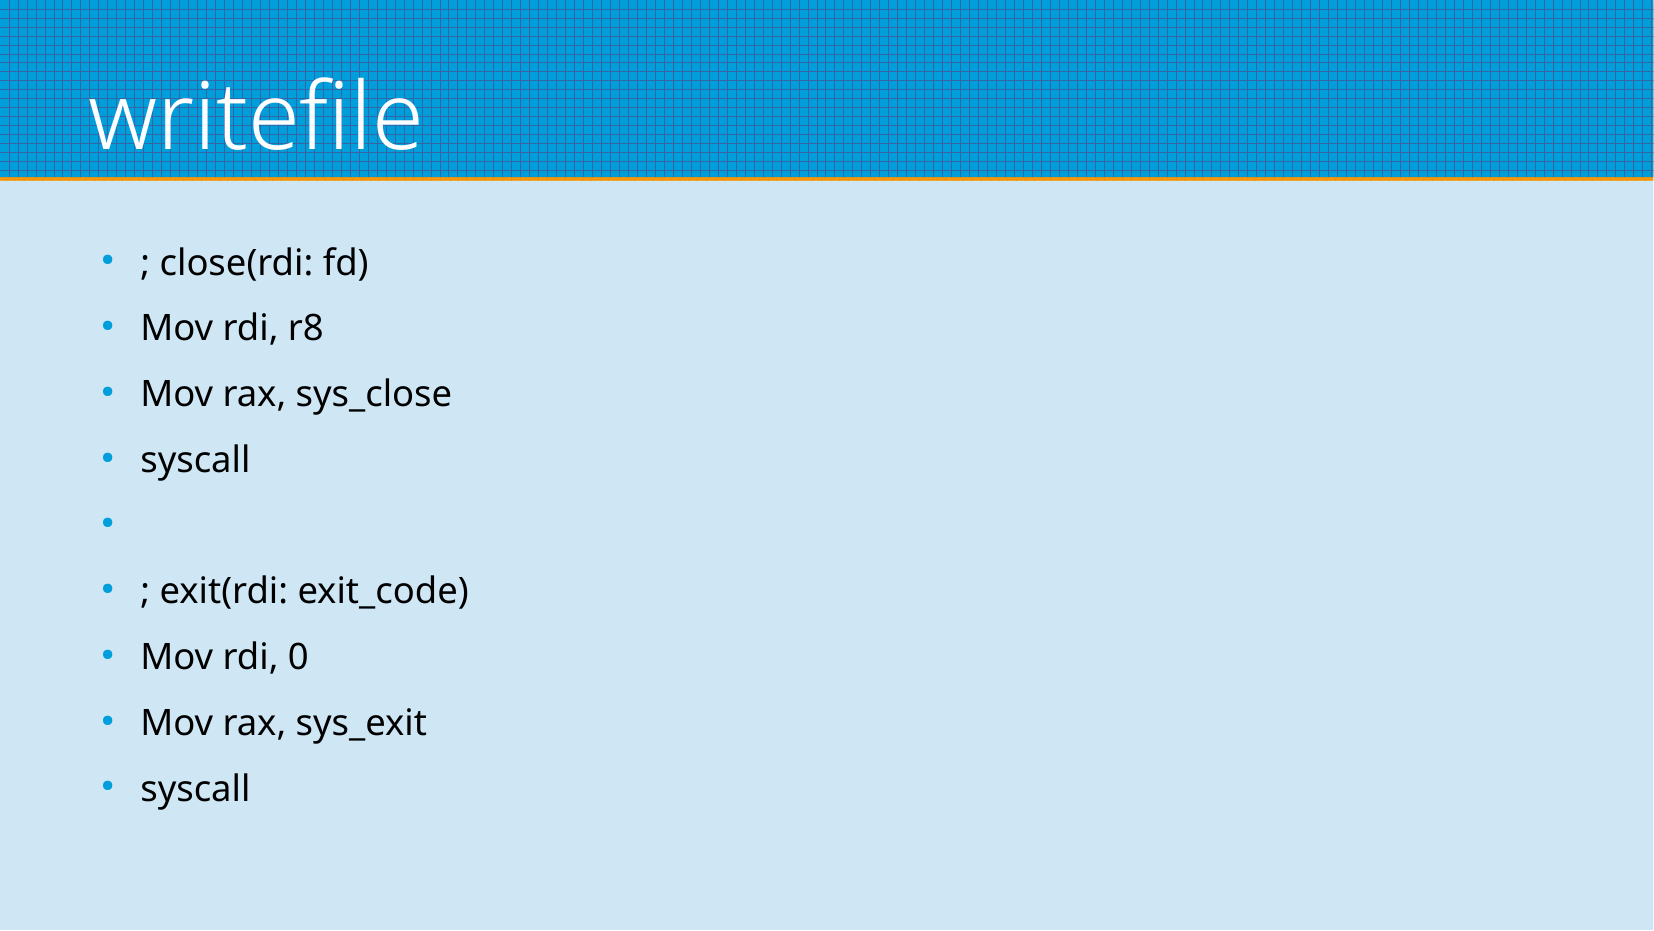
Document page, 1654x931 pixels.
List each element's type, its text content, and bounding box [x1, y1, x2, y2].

title writefile [88, 14, 1565, 178]
list ; close(rdi: fd) Mov rdi, r8 Mov rax, sys_close syscall ; exit(rdi: exit_code) Mov rdi, 0 Mov rax, sys_exit syscall [88, 236, 1565, 813]
